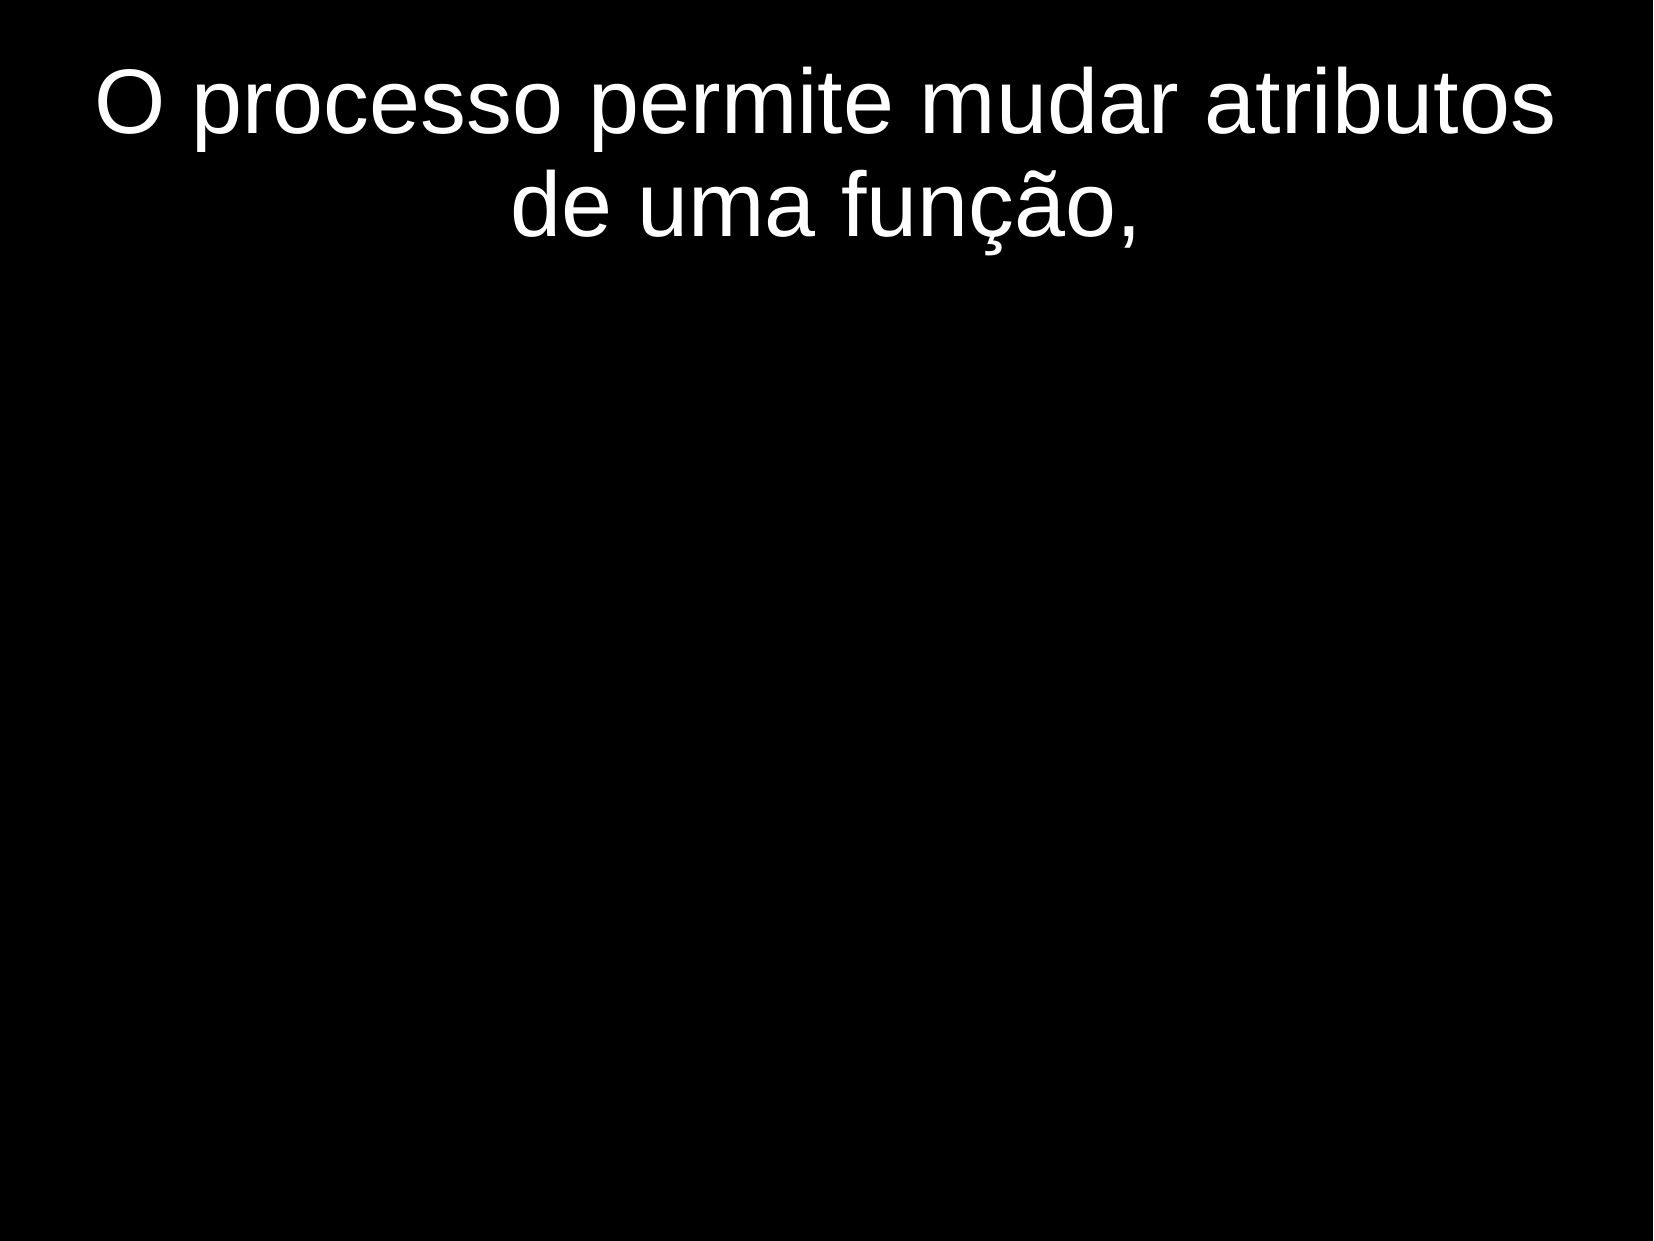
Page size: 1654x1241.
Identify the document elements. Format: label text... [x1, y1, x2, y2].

title O processo permite mudar atributos de uma função, [82, 50, 1571, 256]
